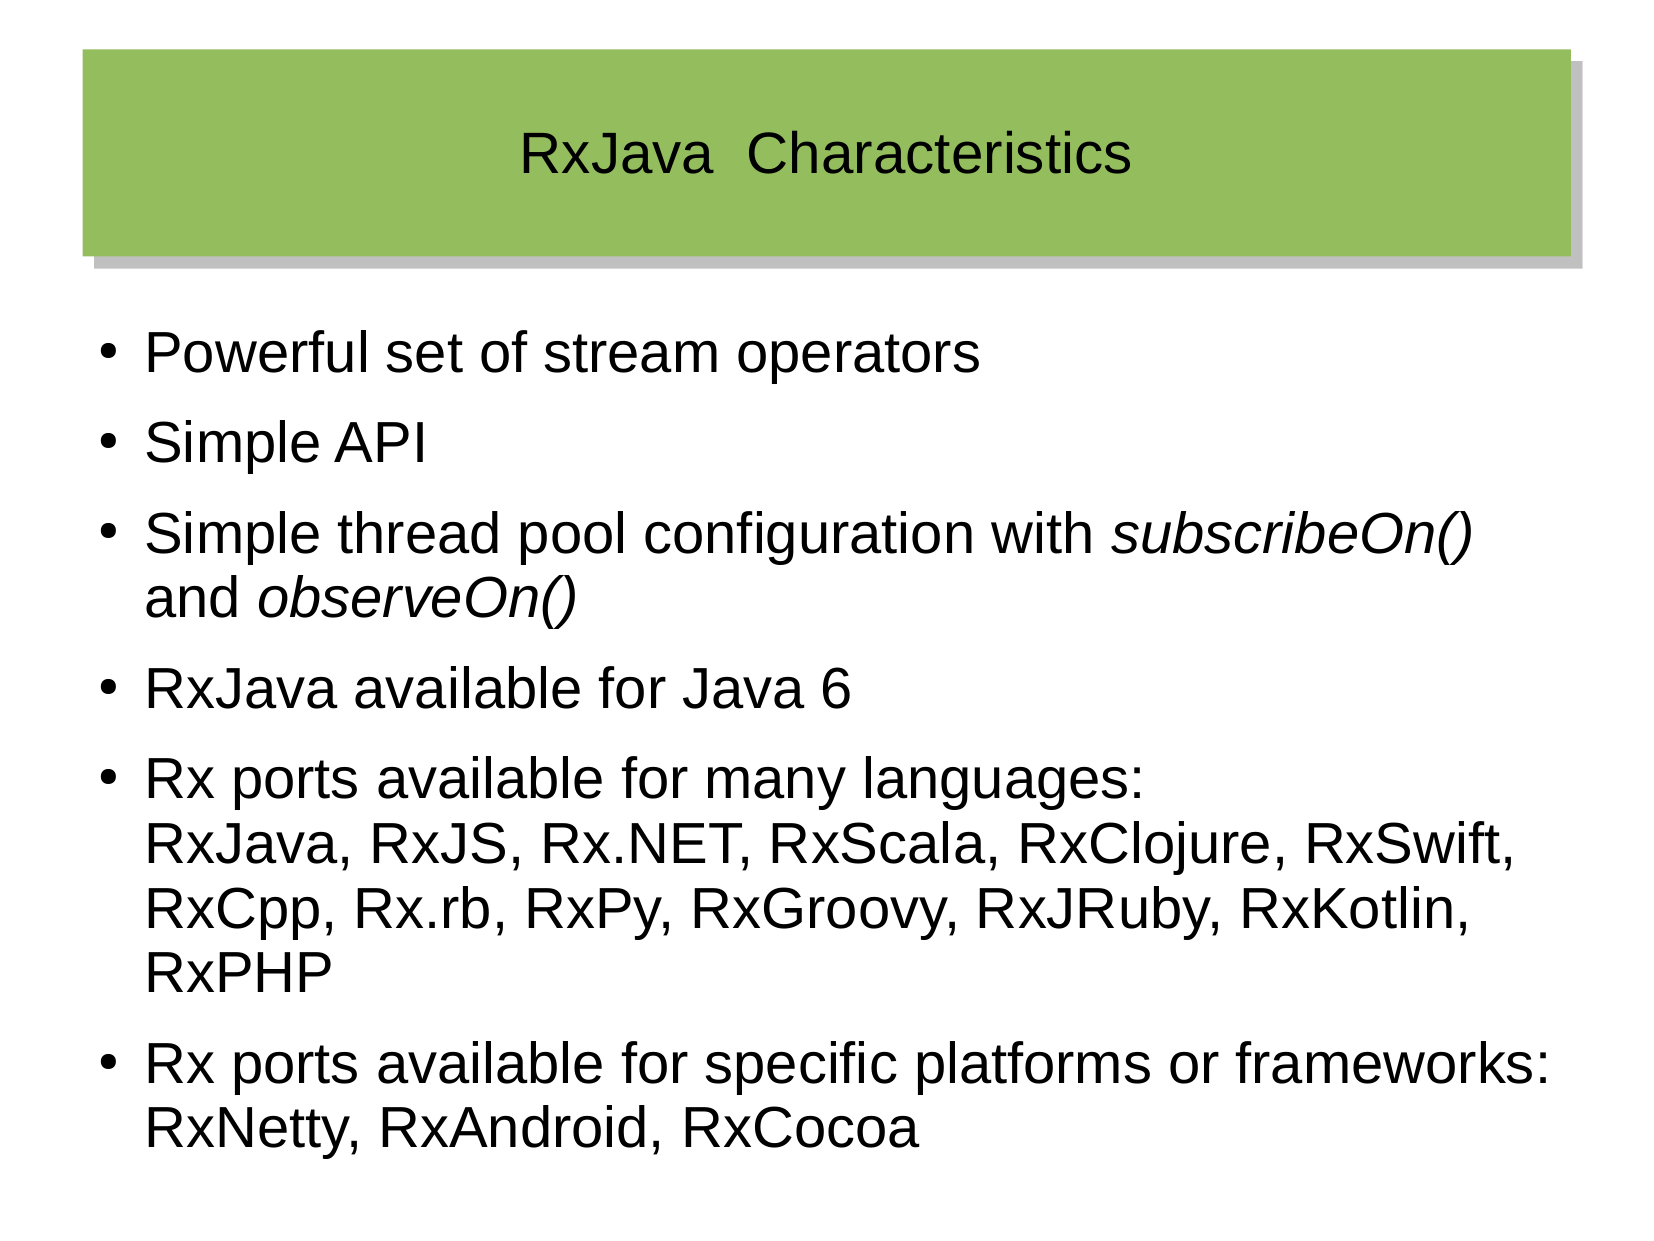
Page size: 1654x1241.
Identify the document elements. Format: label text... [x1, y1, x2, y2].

title RxJava Characteristics [82, 49, 1571, 257]
list Powerful set of stream operators Simple API Simple thread pool configuration with subscribeOn() and observeOn() RxJava available for Java 6 Rx ports available for many languages: RxJava, RxJS, Rx.NET, RxScala, RxClojure, RxSwift, RxCpp, Rx.rb, RxPy, RxGroovy, RxJRuby, RxKotlin, RxPHP Rx ports available for specific platforms or frameworks: RxNetty, RxAndroid, RxCocoa [82, 319, 1571, 1199]
